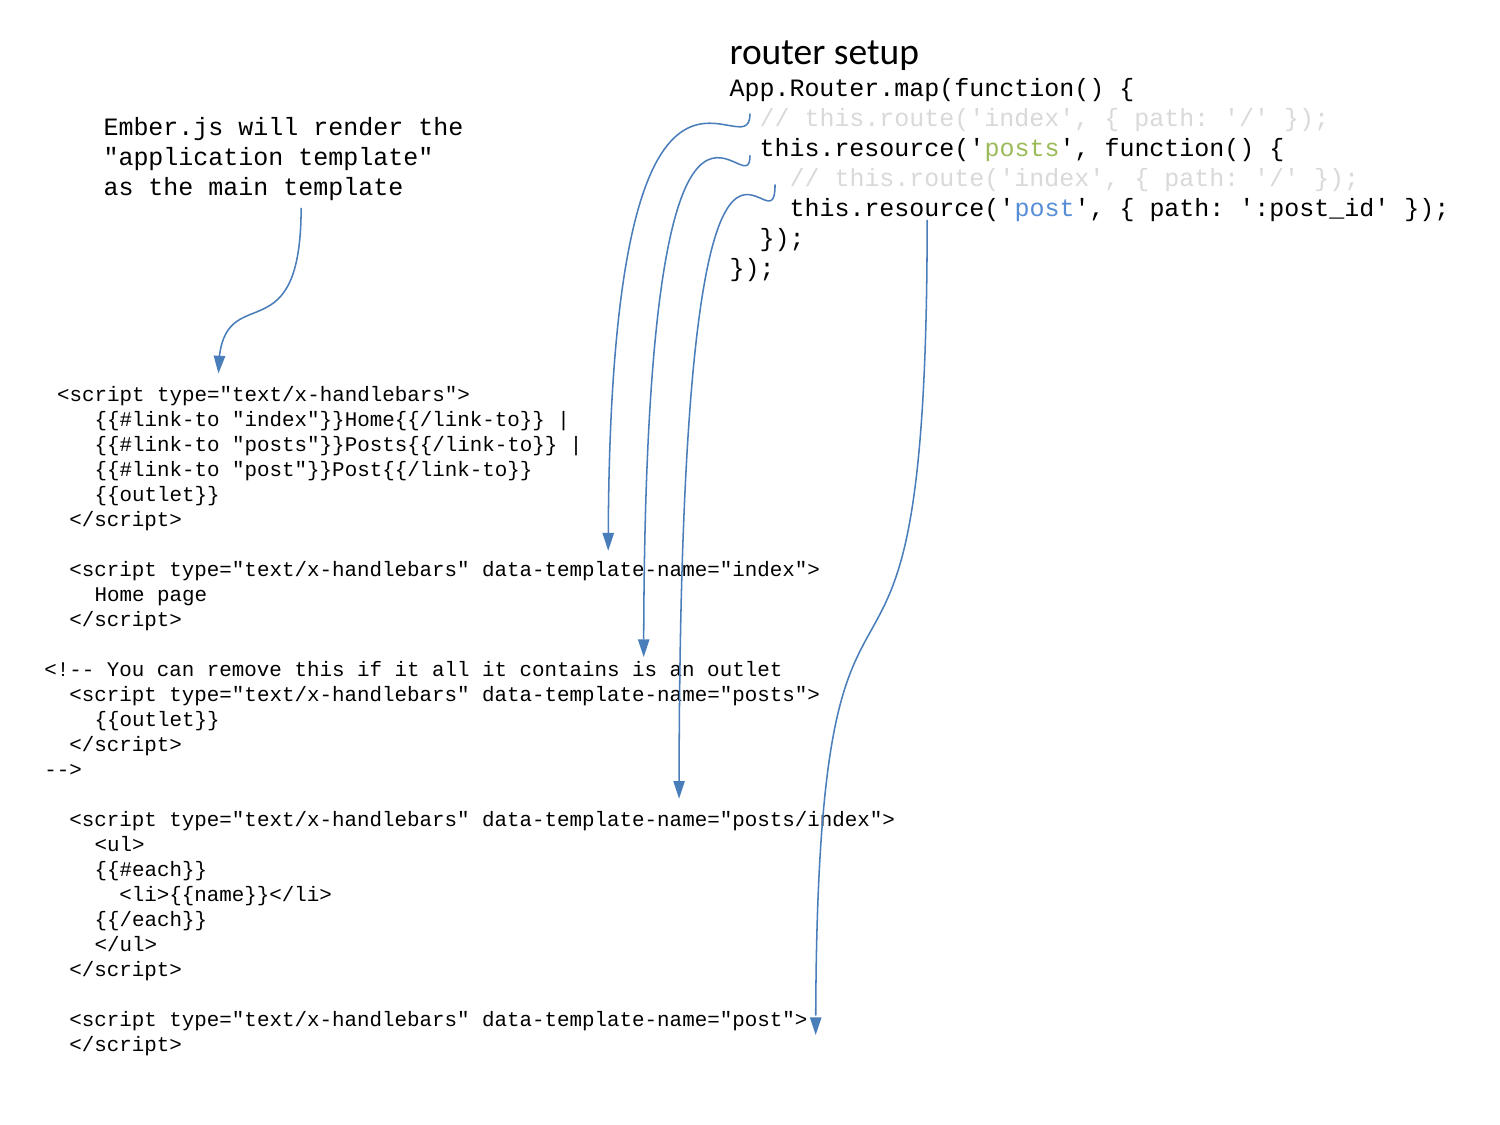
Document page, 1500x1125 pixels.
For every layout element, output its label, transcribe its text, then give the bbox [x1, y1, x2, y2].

text_box Ember.js will render the "application template" as the main template [88, 103, 514, 208]
text_box <script type="text/x-handlebars"> {{#link-to "index"}}Home{{/link-to}} | {{#link-to "posts"}}Posts{{/link-to}} | {{#link-to "post"}}Post{{/link-to}} {{outlet}} </script> <script type="text/x-handlebars" data-template-name="index"> Home page </script> <!-- You can remove this if it all it contains is an outlet <script type="text/x-handlebars" data-template-name="posts"> {{outlet}} </script> --> <script type="text/x-handlebars" data-template-name="posts/index"> <ul> {{#each}} <li>{{name}}</li> {{/each}} </ul> </script> <script type="text/x-handlebars" data-template-name="post"> </script> [29, 374, 927, 1063]
text_box router setup App.Router.map(function() { // this.route('index', { path: '/' }); this.resource('posts', function() { // this.route('index', { path: '/' }); this.resource('post', { path: ':post_id' }); }); }); [714, 19, 1477, 292]
